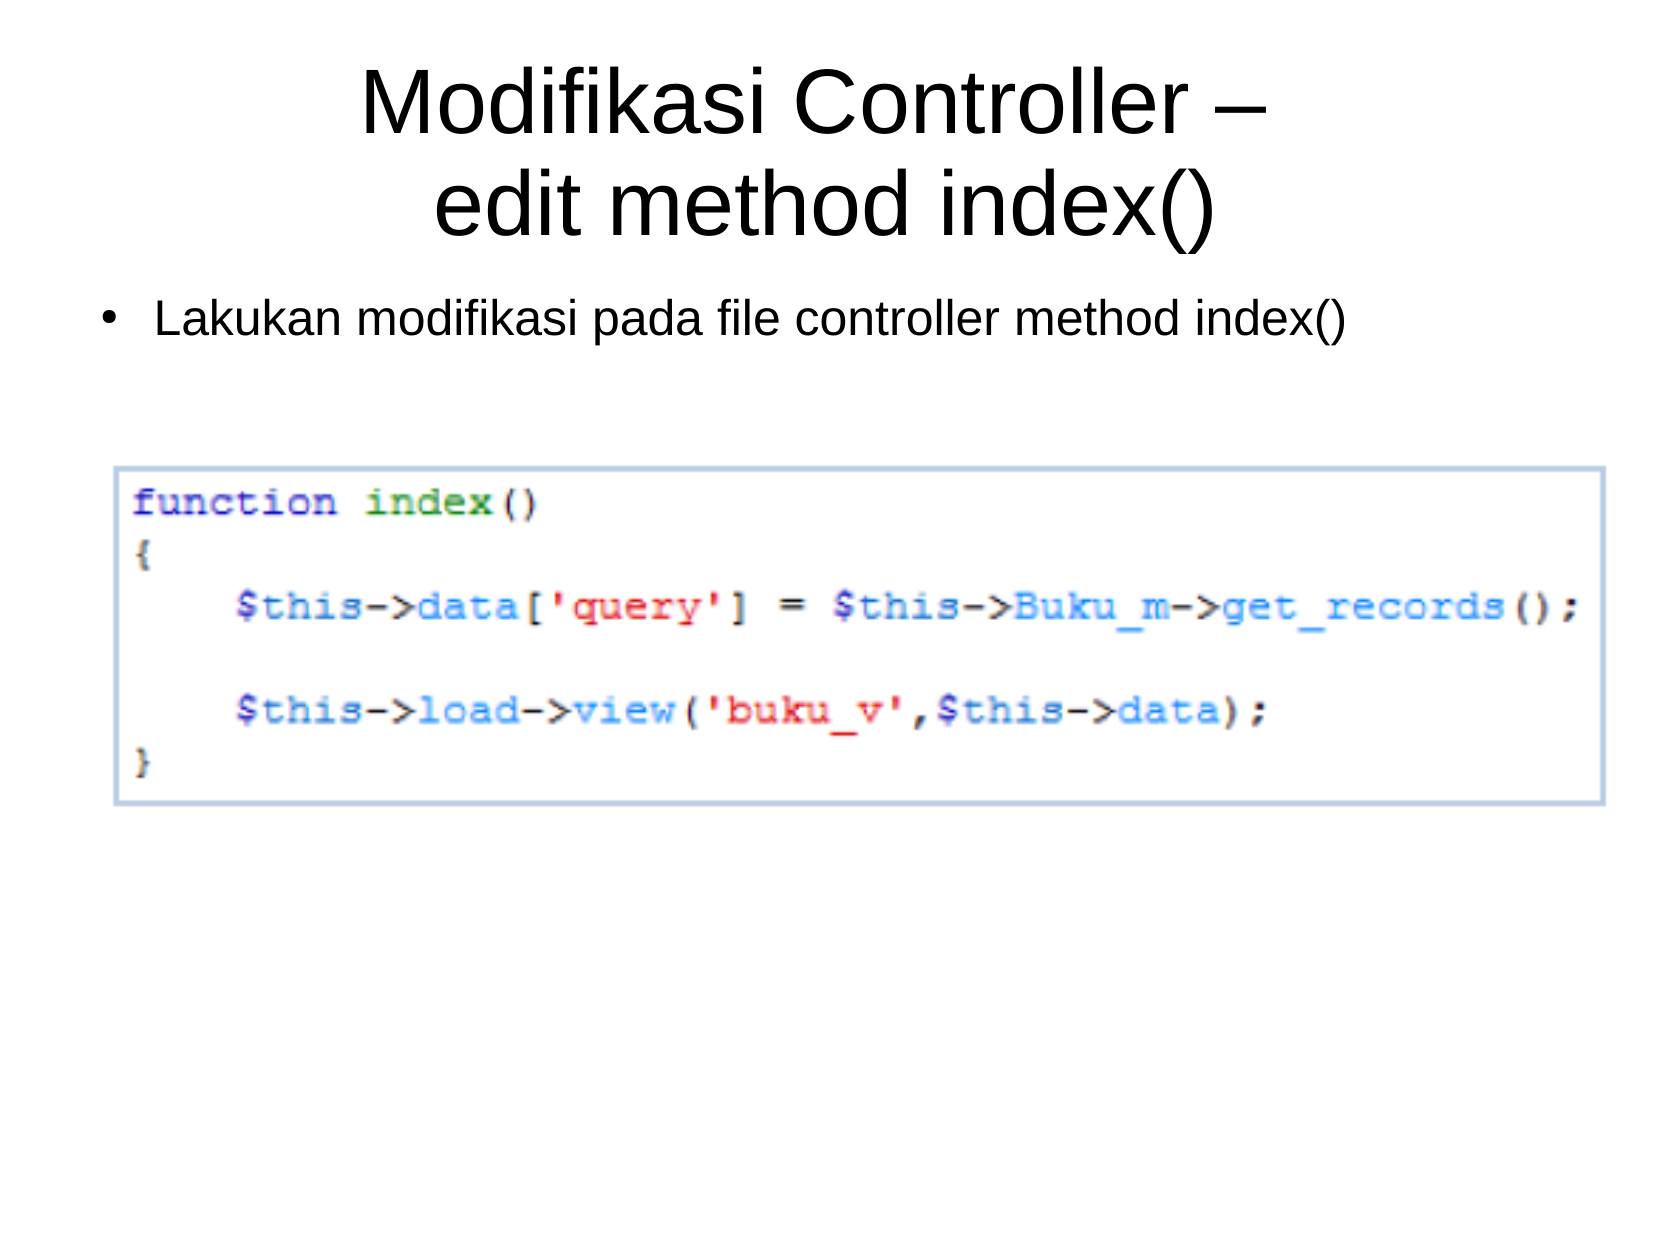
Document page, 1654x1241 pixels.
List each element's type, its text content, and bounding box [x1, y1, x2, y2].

picture [103, 464, 1621, 811]
title Modifikasi Controller – edit method index() [82, 49, 1571, 257]
list Lakukan modifikasi pada file controller method index() [82, 290, 1571, 1141]
